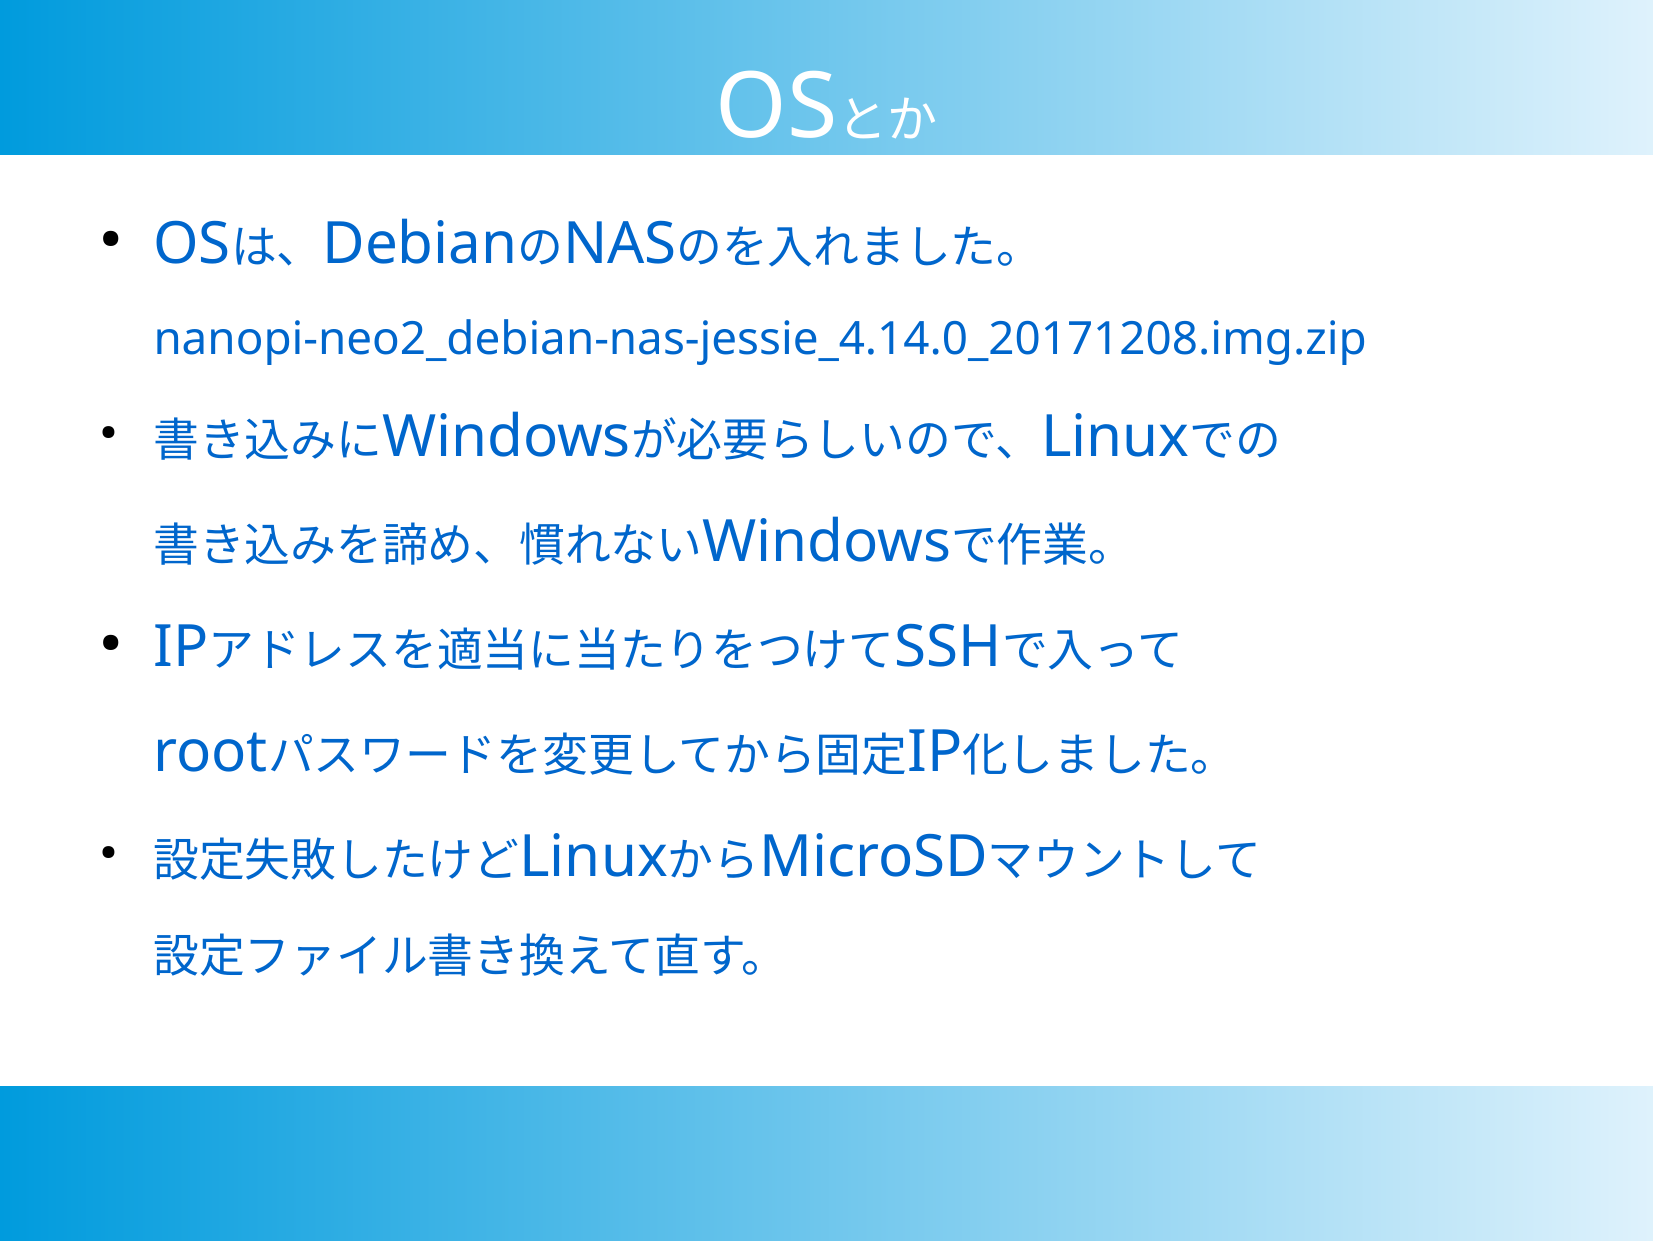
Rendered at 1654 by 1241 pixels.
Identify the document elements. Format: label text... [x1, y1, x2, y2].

title OSとか [82, 32, 1571, 171]
list OSは、DebianのNASのを入れました。 nanopi-neo2_debian-nas-jessie_4.14.0_20171208.img.zip 書き込みにWindowsが必要らしいので、Linuxでの 書き込みを諦め、慣れないWindowsで作業。 IPアドレスを適当に当たりをつけてSSHで入って rootパスワードを変更してから固定IP化しました。 設定失敗したけどLinuxからMicroSDマウントして 設定ファイル書き換えて直す。 [82, 200, 1571, 1158]
